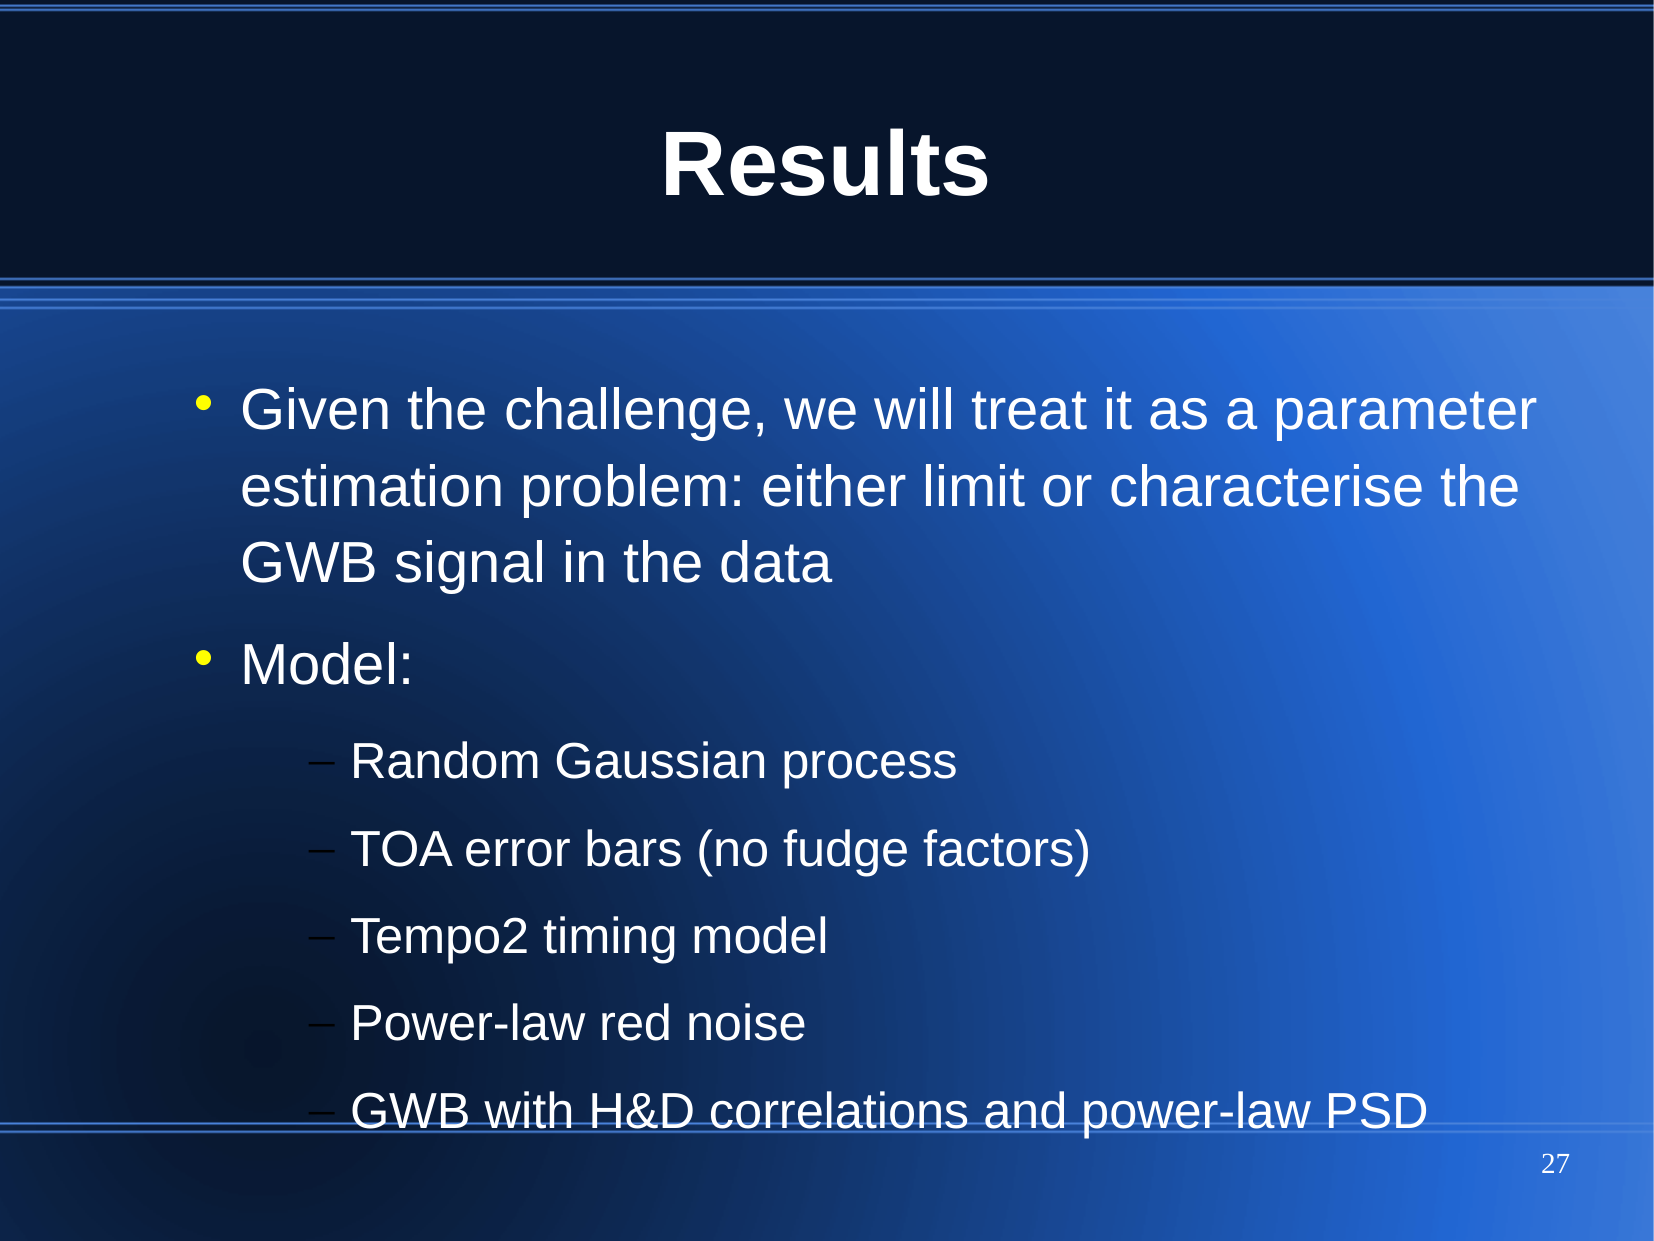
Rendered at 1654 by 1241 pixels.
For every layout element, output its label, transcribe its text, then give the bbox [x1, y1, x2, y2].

list Given the challenge, we will treat it as a parameter estimation problem: either limit or characterise the GWB signal in the data Model: Random Gaussian process TOA error bars (no fudge factors) Tempo2 timing model Power-law red noise GWB with H&D correlations and power-law PSD [178, 364, 1570, 1147]
picture [0, 0, 1654, 1241]
title Results [82, 49, 1571, 257]
